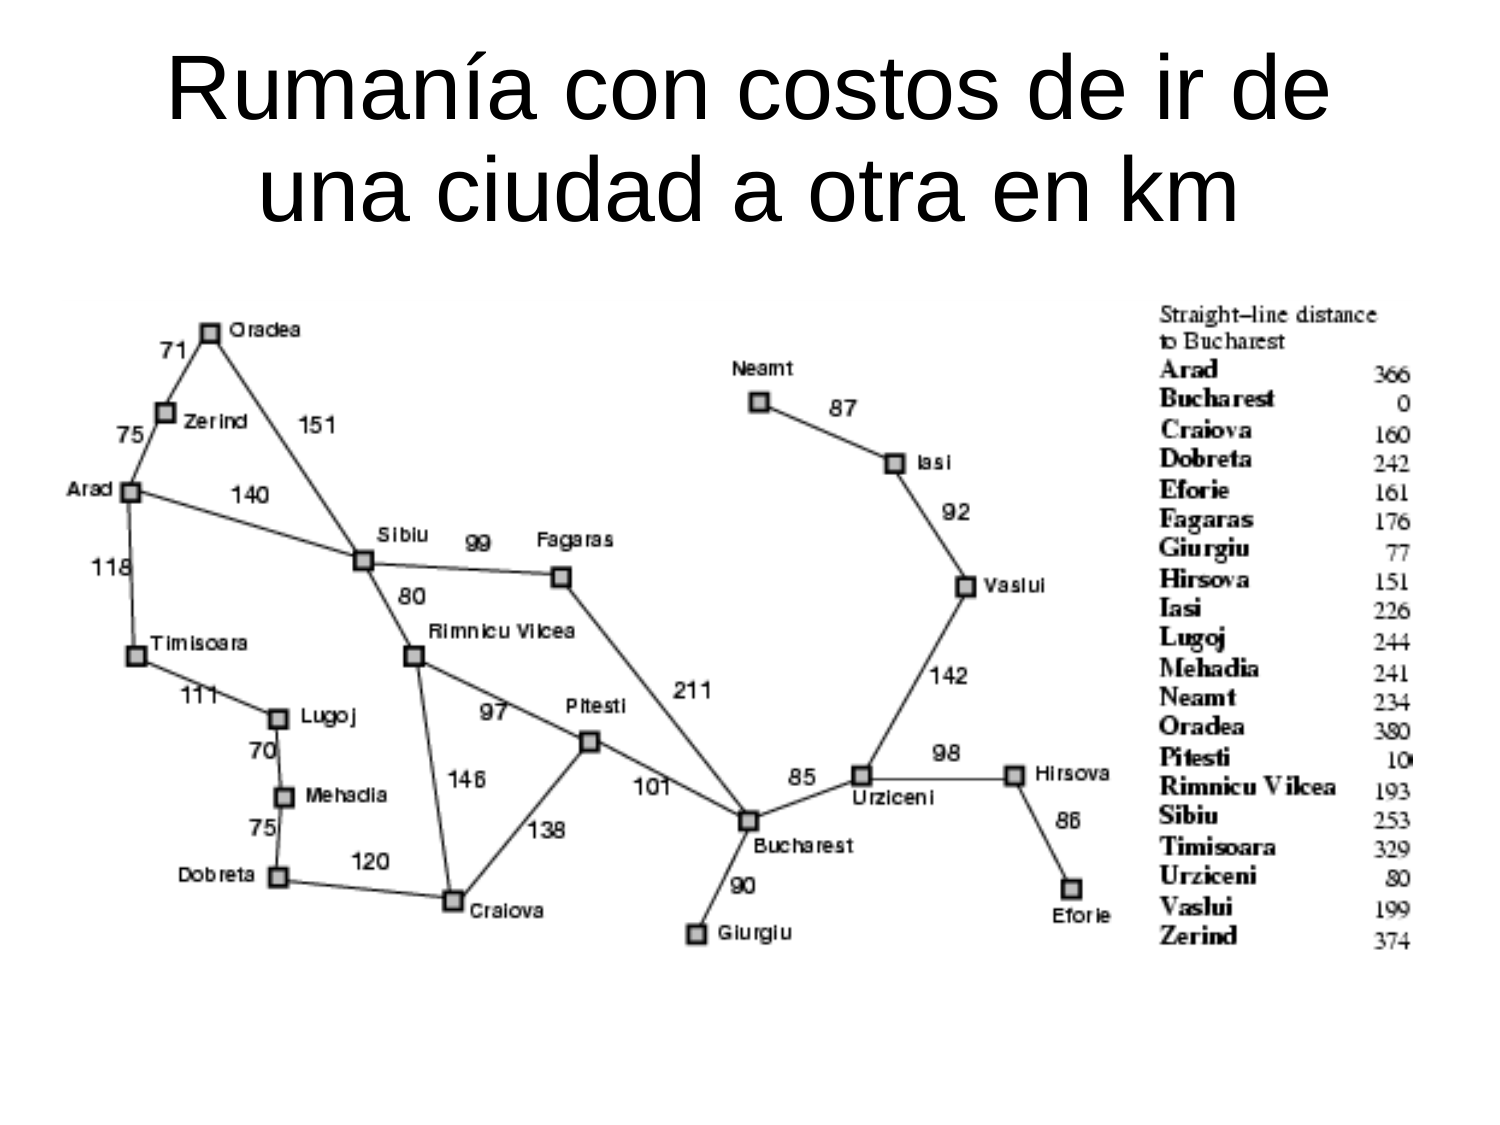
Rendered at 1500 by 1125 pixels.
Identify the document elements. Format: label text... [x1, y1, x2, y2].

picture [62, 299, 1413, 962]
title Rumanía con costos de ir de una ciudad a otra en km [75, 24, 1426, 254]
